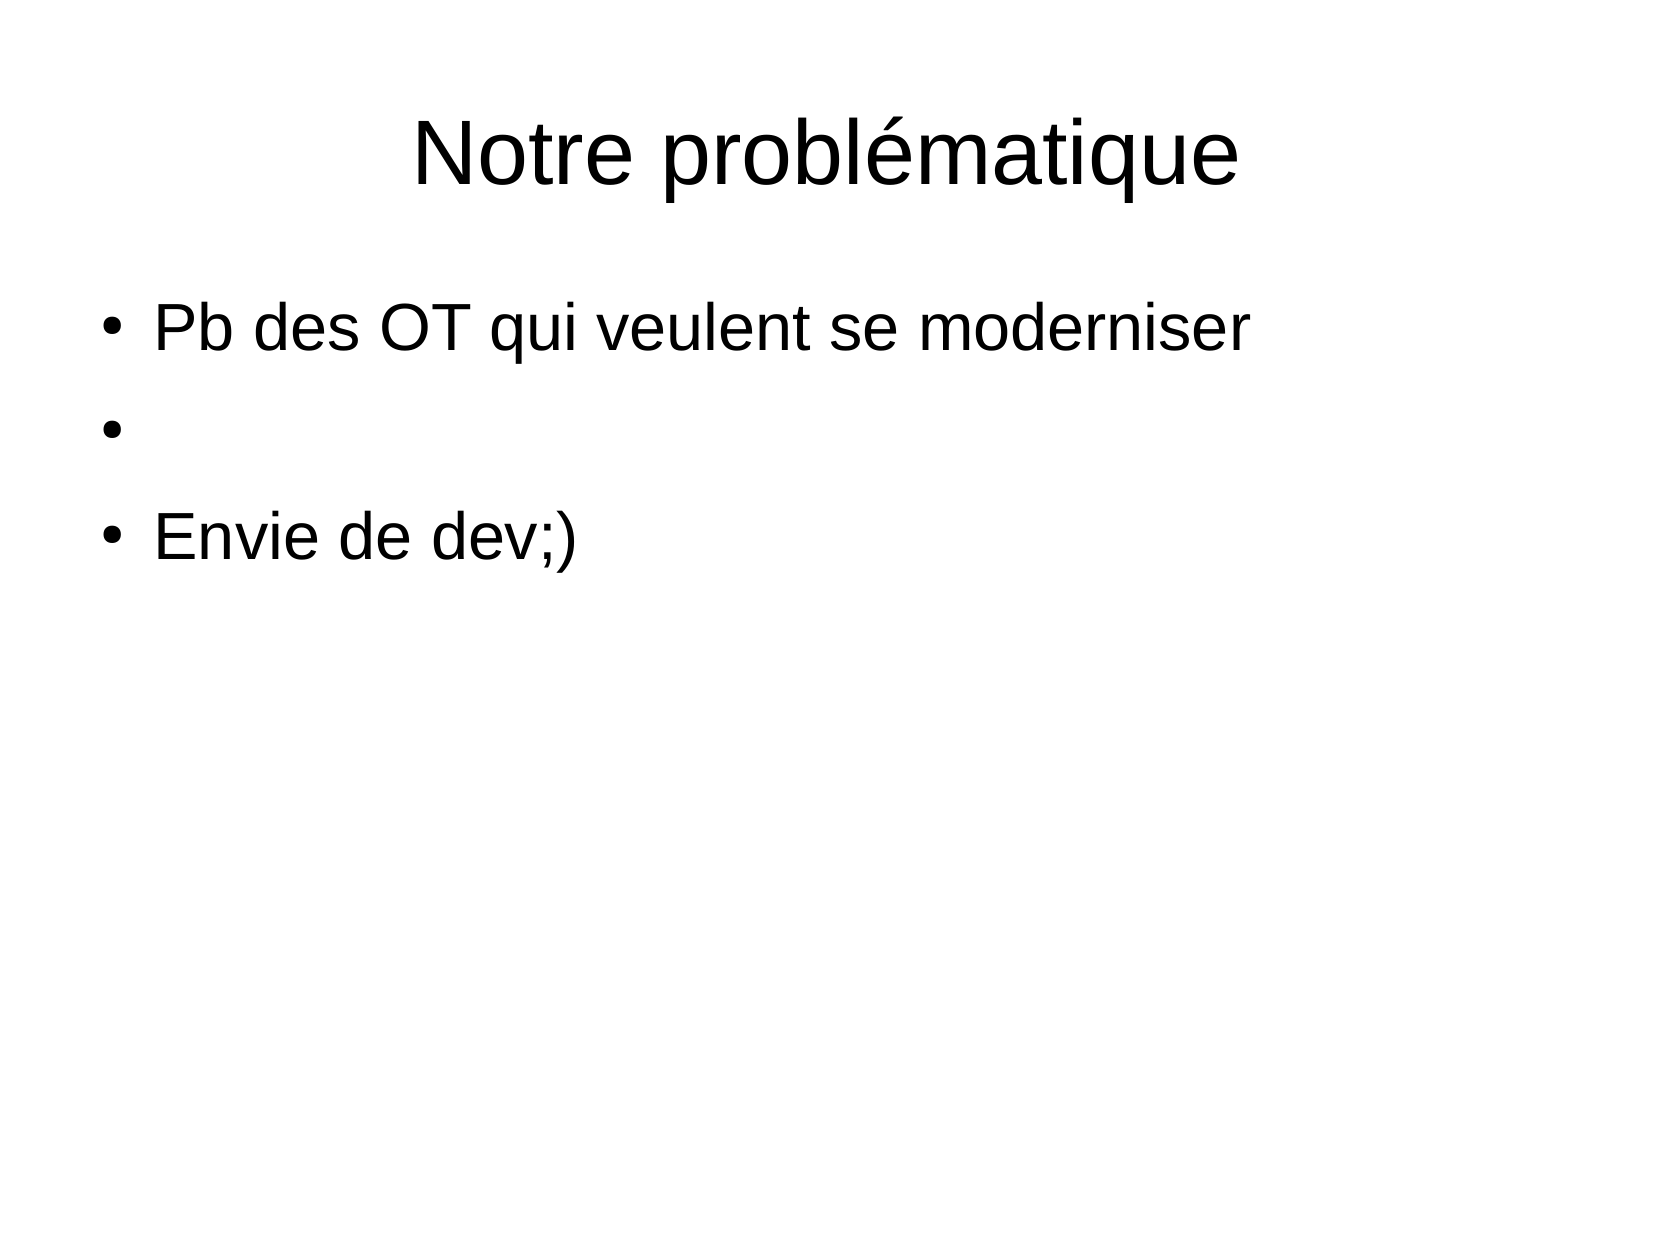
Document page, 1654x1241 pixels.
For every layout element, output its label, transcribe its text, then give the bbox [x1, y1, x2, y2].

list Pb des OT qui veulent se moderniser Envie de dev;) [82, 290, 1571, 1010]
title Notre problématique [82, 49, 1571, 257]
